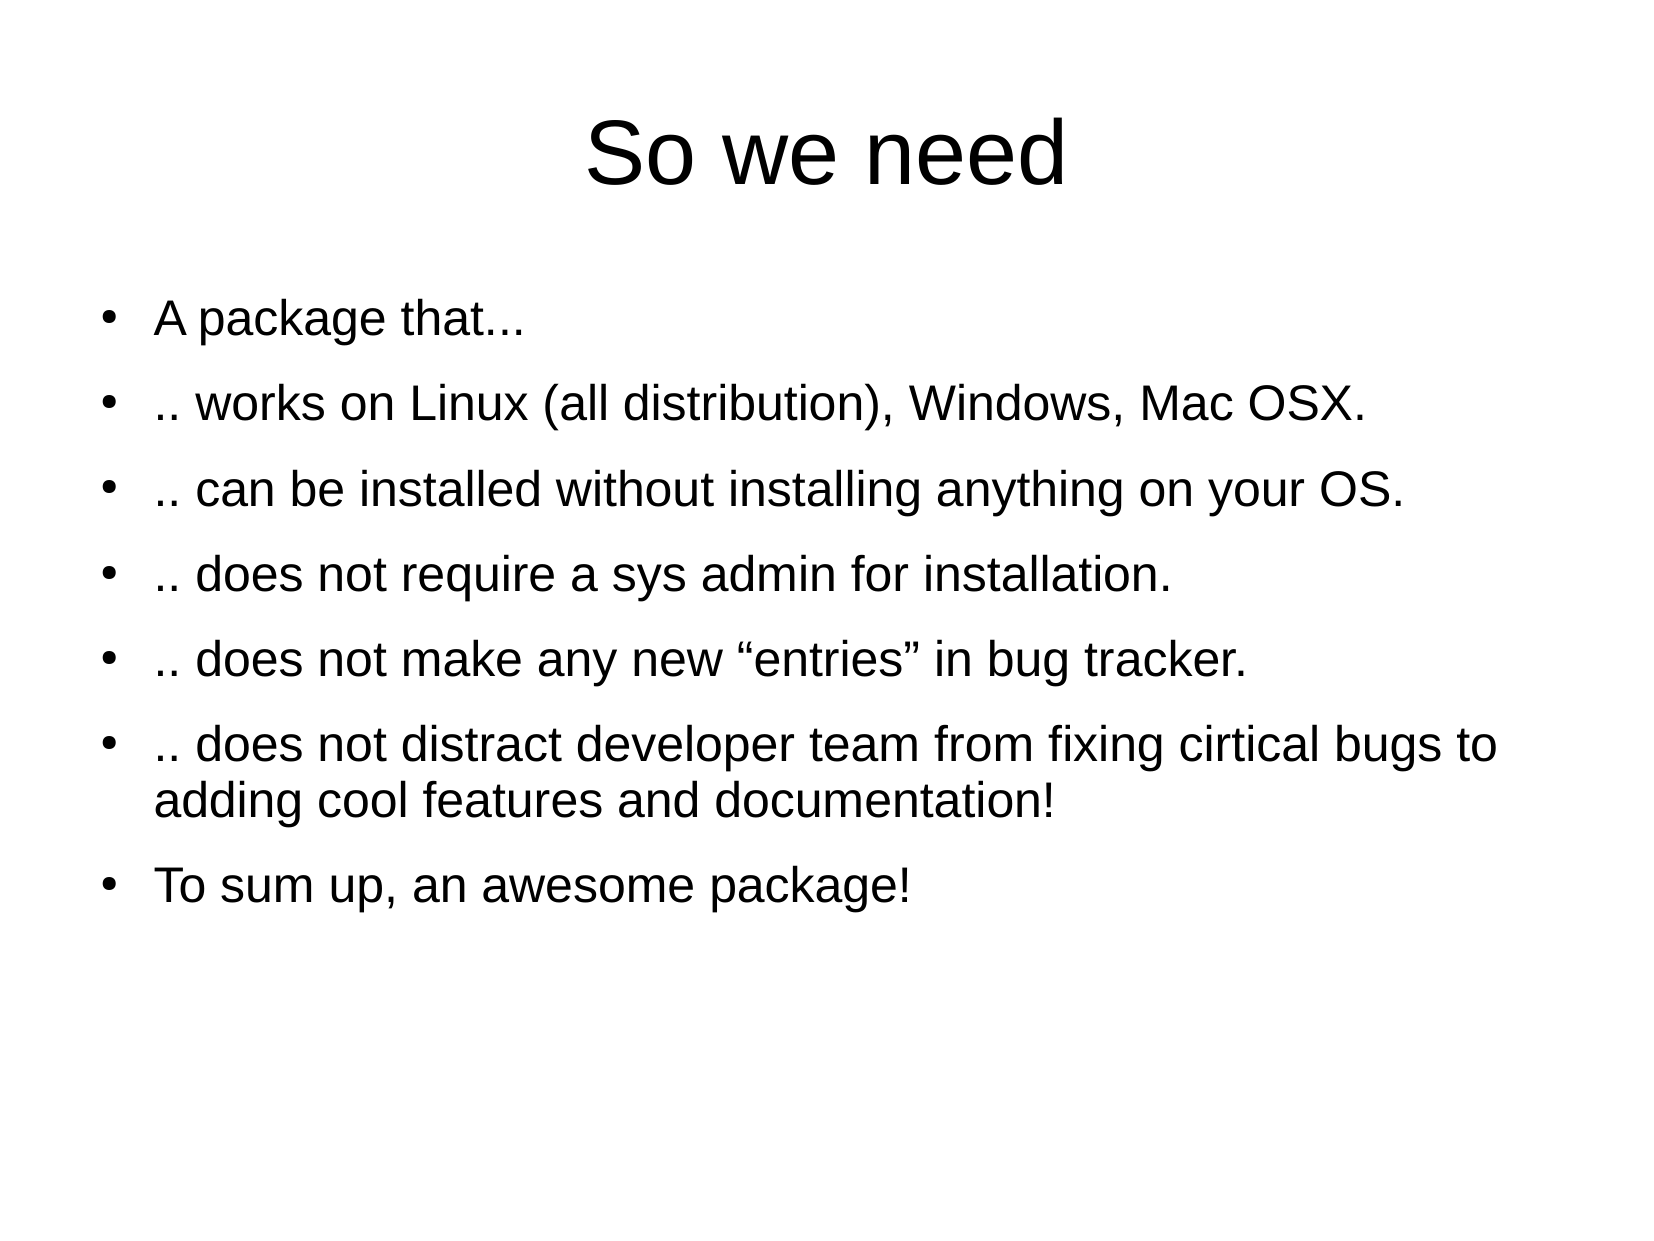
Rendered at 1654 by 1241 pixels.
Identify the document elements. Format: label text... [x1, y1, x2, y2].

list A package that... .. works on Linux (all distribution), Windows, Mac OSX. .. can be installed without installing anything on your OS. .. does not require a sys admin for installation. .. does not make any new “entries” in bug tracker. .. does not distract developer team from fixing cirtical bugs to adding cool features and documentation! To sum up, an awesome package! [82, 290, 1571, 1010]
title So we need [82, 49, 1571, 257]
